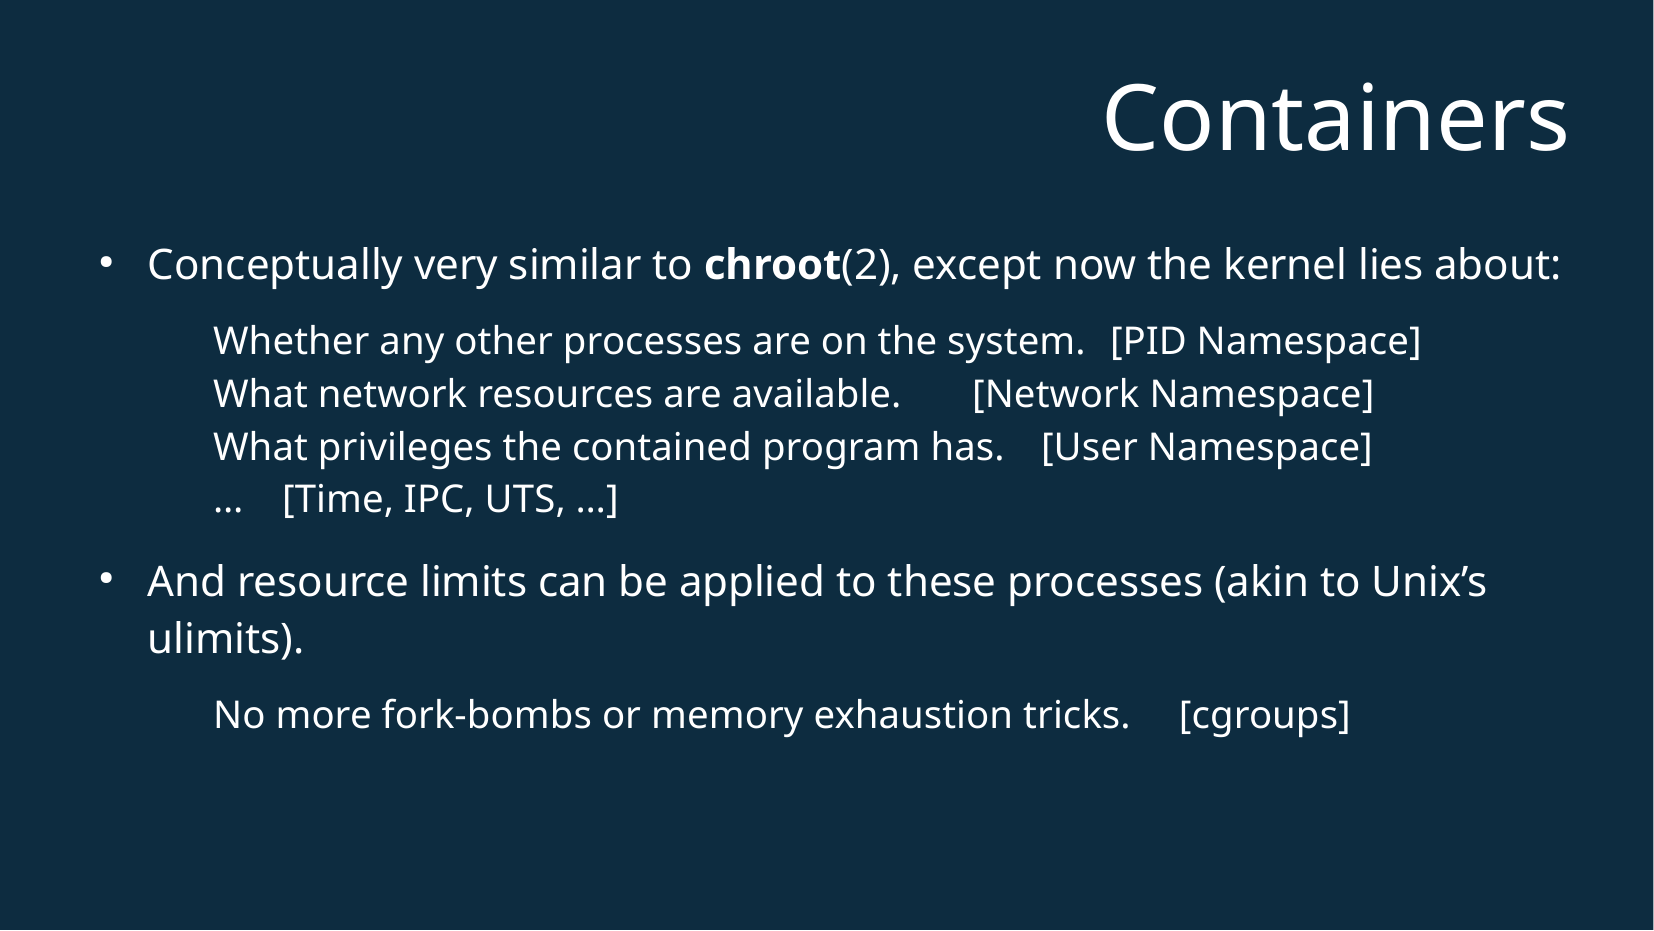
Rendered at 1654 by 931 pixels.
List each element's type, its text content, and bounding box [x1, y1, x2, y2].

list Conceptually very similar to chroot(2), except now the kernel lies about: Whether any other processes are on the system. [PID Namespace] What network resources are available. [Network Namespace] What privileges the contained program has. [User Namespace] … [Time, IPC, UTS, …] And resource limits can be applied to these processes (akin to Unix’s ulimits). No more fork-bombs or memory exhaustion tricks. [cgroups] [82, 217, 1571, 758]
title Containers [82, 37, 1571, 193]
